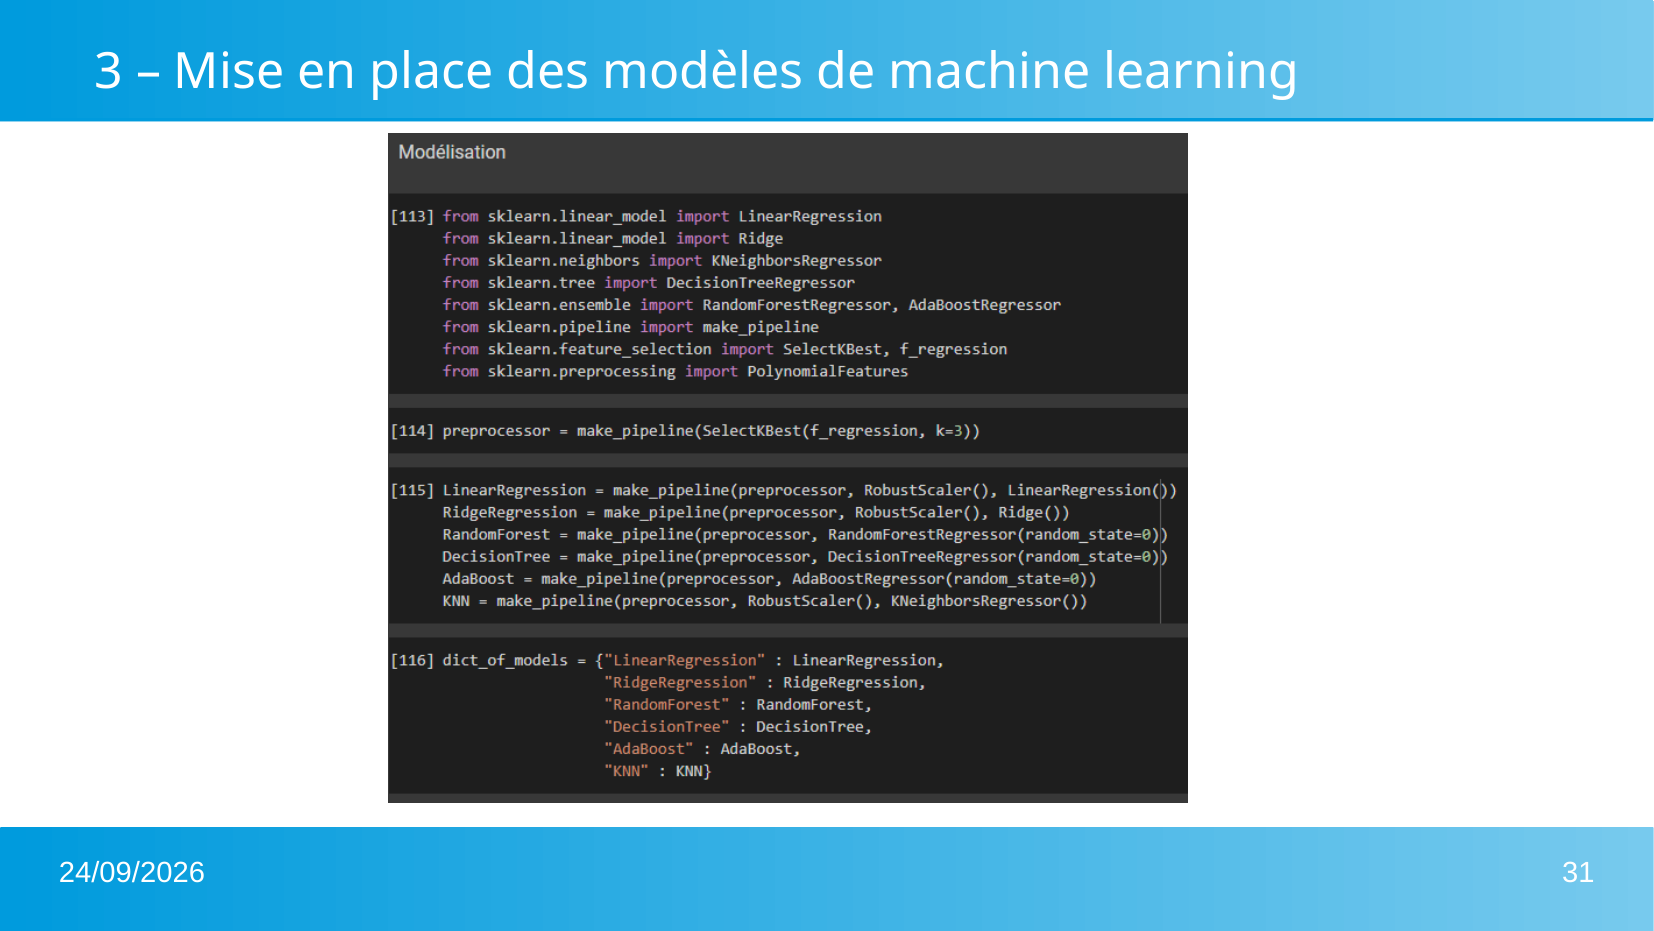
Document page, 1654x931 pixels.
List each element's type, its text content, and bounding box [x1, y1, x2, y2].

title 3 – Mise en place des modèles de machine learning [59, 29, 1595, 108]
picture [388, 133, 1188, 803]
